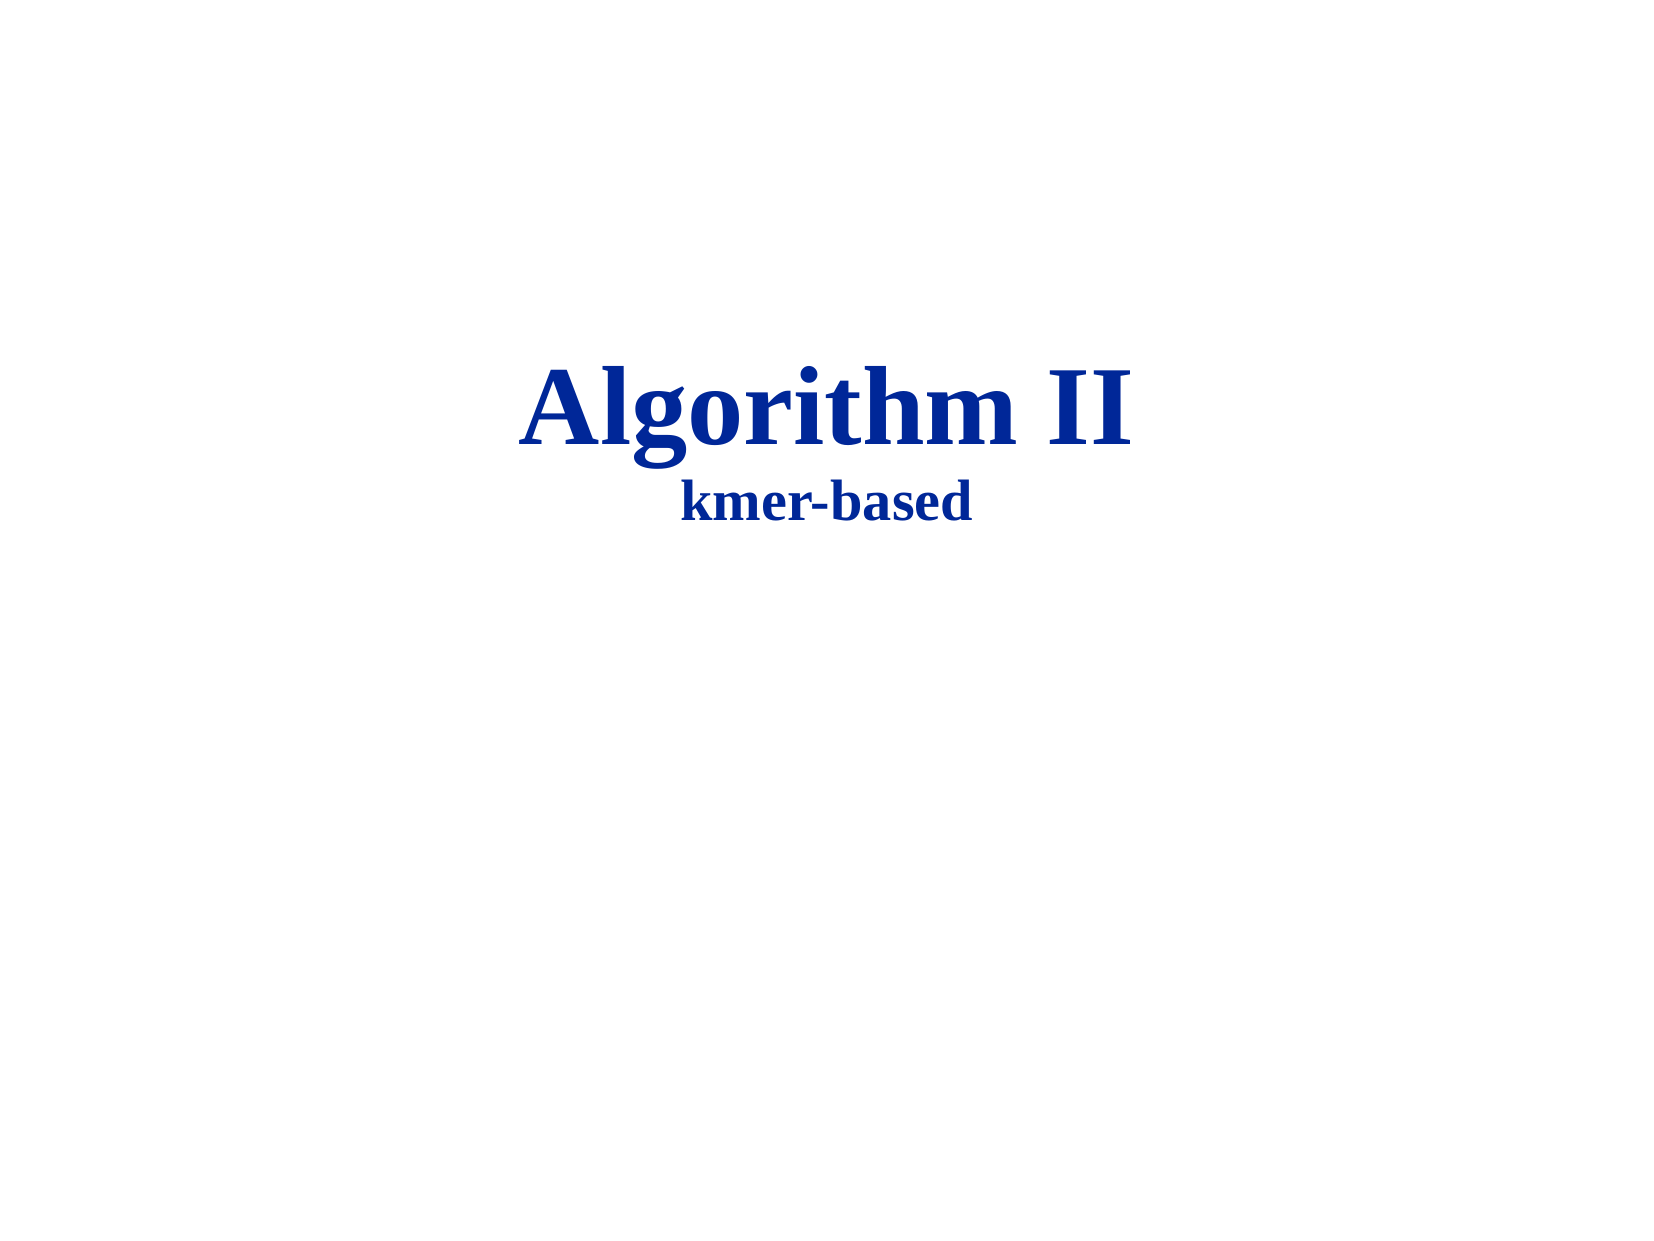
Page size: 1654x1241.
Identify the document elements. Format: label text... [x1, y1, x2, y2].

title Algorithm II kmer-based [82, 315, 1571, 563]
